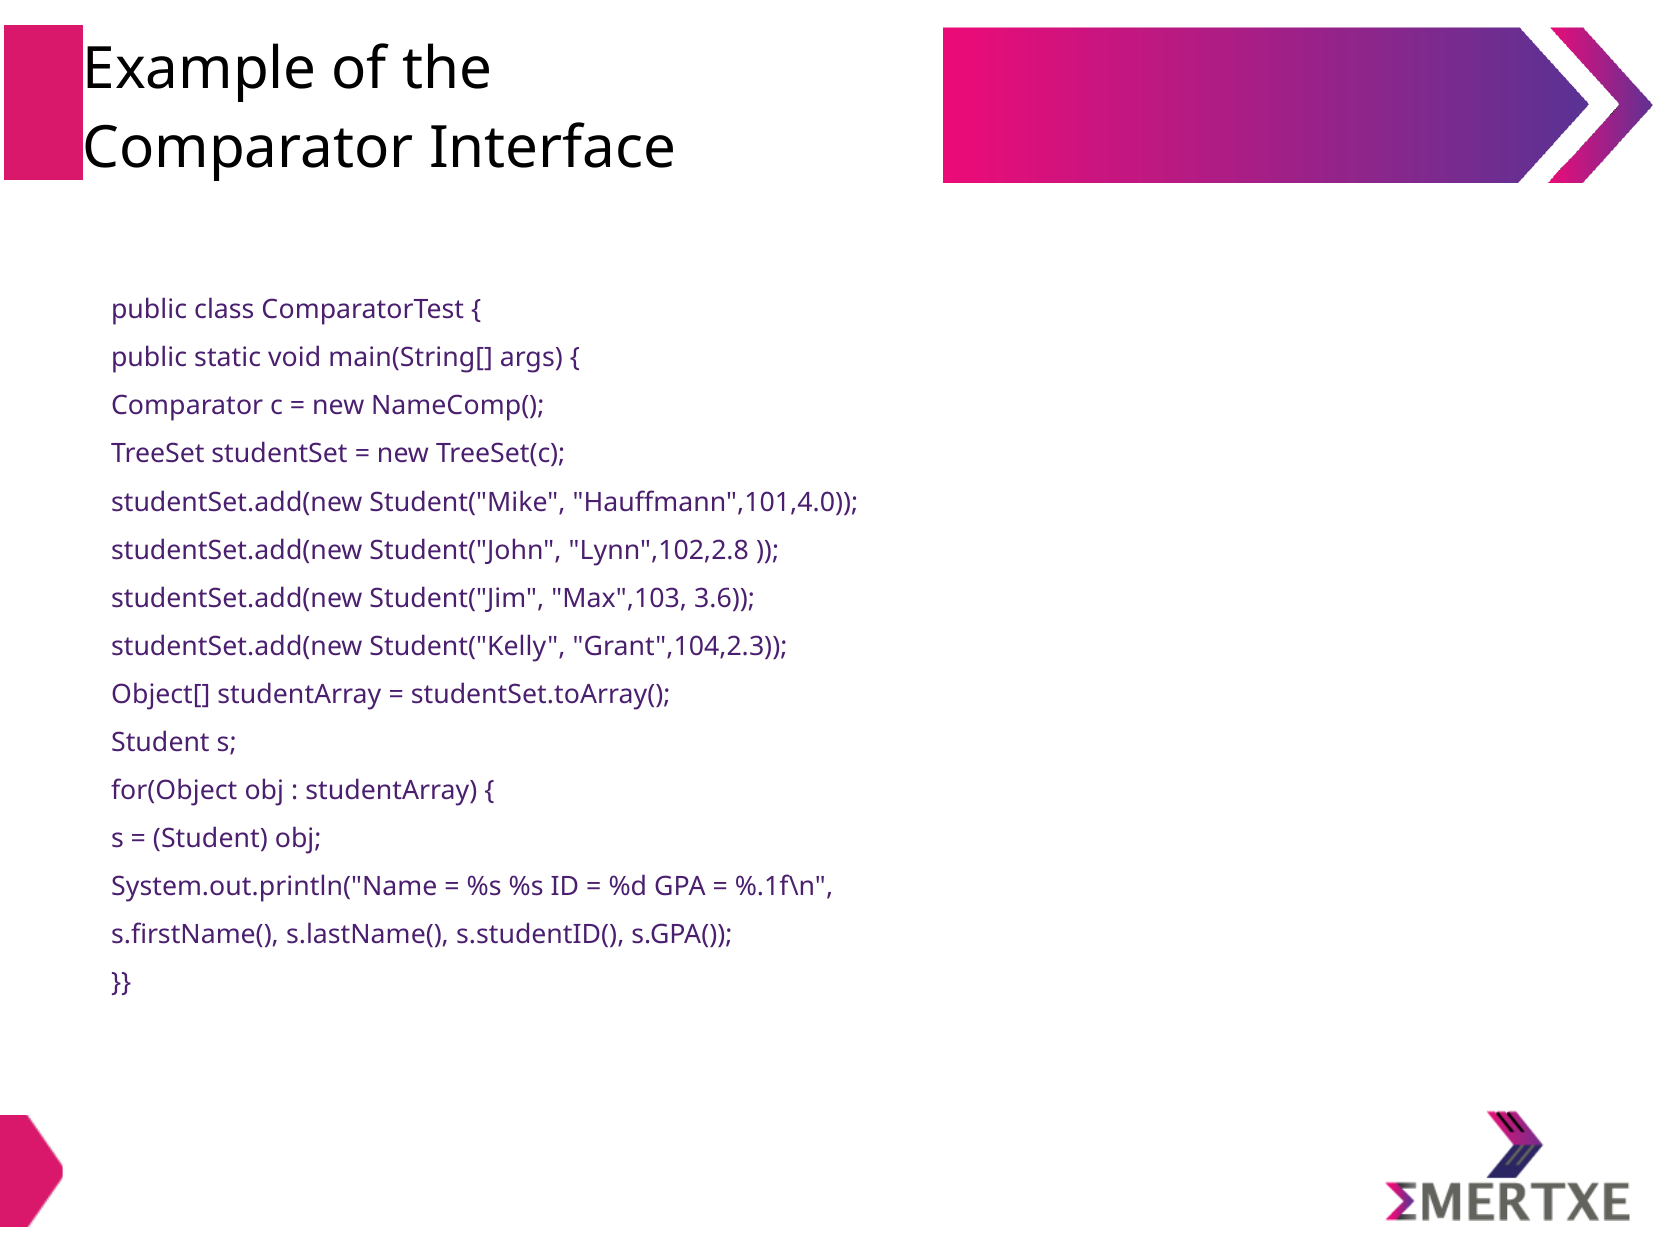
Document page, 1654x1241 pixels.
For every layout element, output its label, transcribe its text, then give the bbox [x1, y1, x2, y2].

list public class ComparatorTest { public static void main(String[] args) { Comparator c = new NameComp(); TreeSet studentSet = new TreeSet(c); studentSet.add(new Student("Mike", "Hauffmann",101,4.0)); studentSet.add(new Student("John", "Lynn",102,2.8 )); studentSet.add(new Student("Jim", "Max",103, 3.6)); studentSet.add(new Student("Kelly", "Grant",104,2.3)); Object[] studentArray = studentSet.toArray(); Student s; for(Object obj : studentArray) { s = (Student) obj; System.out.println("Name = %s %s ID = %d GPA = %.1f\n", s.firstName(), s.lastName(), s.studentID(), s.GPA()); }} [82, 290, 1571, 1010]
picture [1571, 27, 1653, 183]
title Example of the Comparator Interface [82, 2, 1571, 210]
picture [1385, 1107, 1631, 1221]
